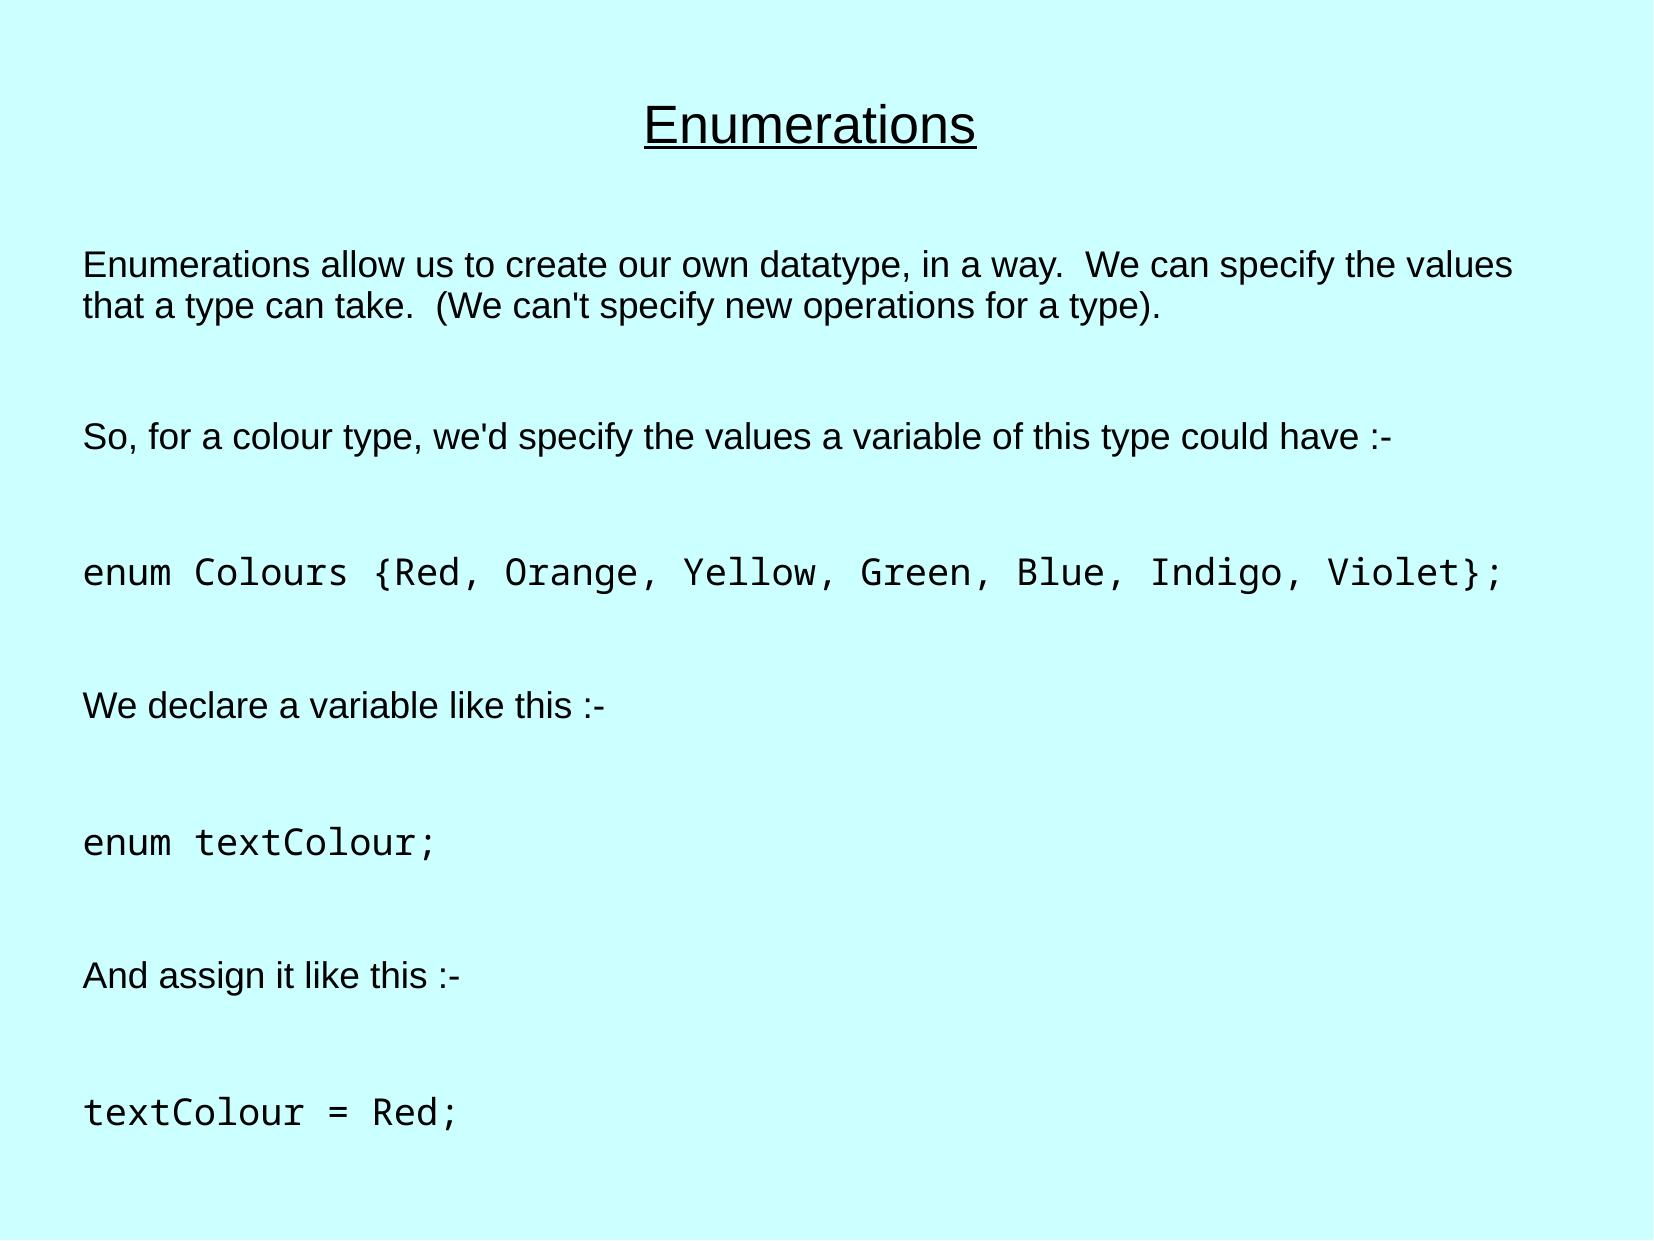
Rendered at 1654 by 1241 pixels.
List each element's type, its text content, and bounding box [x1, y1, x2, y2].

list Enumerations Enumerations allow us to create our own datatype, in a way. We can specify the values that a type can take. (We can't specify new operations for a type). So, for a colour type, we'd specify the values a variable of this type could have :- enum Colours {Red, Orange, Yellow, Green, Blue, Indigo, Violet}; We declare a variable like this :- enum textColour; And assign it like this :- textColour = Red; [82, 94, 1538, 1158]
